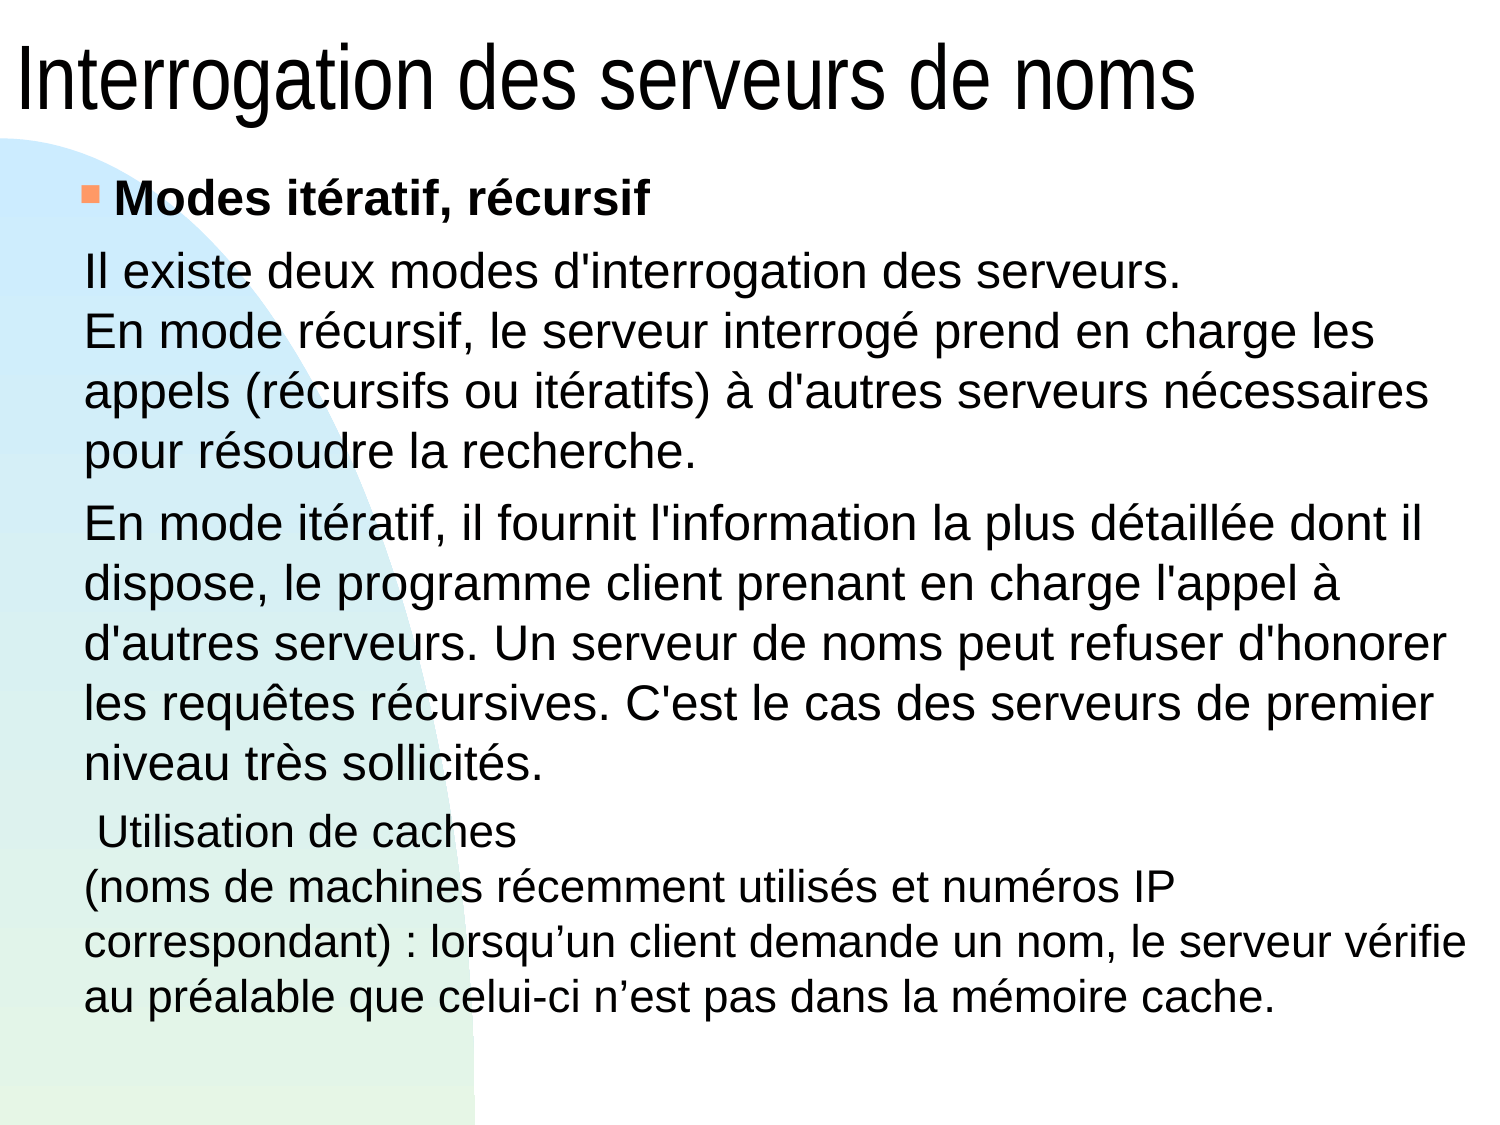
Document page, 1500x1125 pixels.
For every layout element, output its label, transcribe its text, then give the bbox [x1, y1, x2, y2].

title Interrogation des serveurs de noms [0, 0, 1463, 178]
subtitle Modes itératif, récursif Il existe deux modes d'interrogation des serveurs. En mode récursif, le serveur interrogé prend en charge les appels (récursifs ou itératifs) à d'autres serveurs nécessaires pour résoudre la recherche. En mode itératif, il fournit l'information la plus détaillée dont il dispose, le programme client prenant en charge l'appel à d'autres serveurs. Un serveur de noms peut refuser d'honorer les requêtes récursives. C'est le cas des serveurs de premier niveau très sollicités. Utilisation de caches (noms de machines récemment utilisés et numéros IP correspondant) : lorsqu’un client demande un nom, le serveur vérifie au préalable que celui-ci n’est pas dans la mémoire cache. [23, 158, 1500, 1040]
